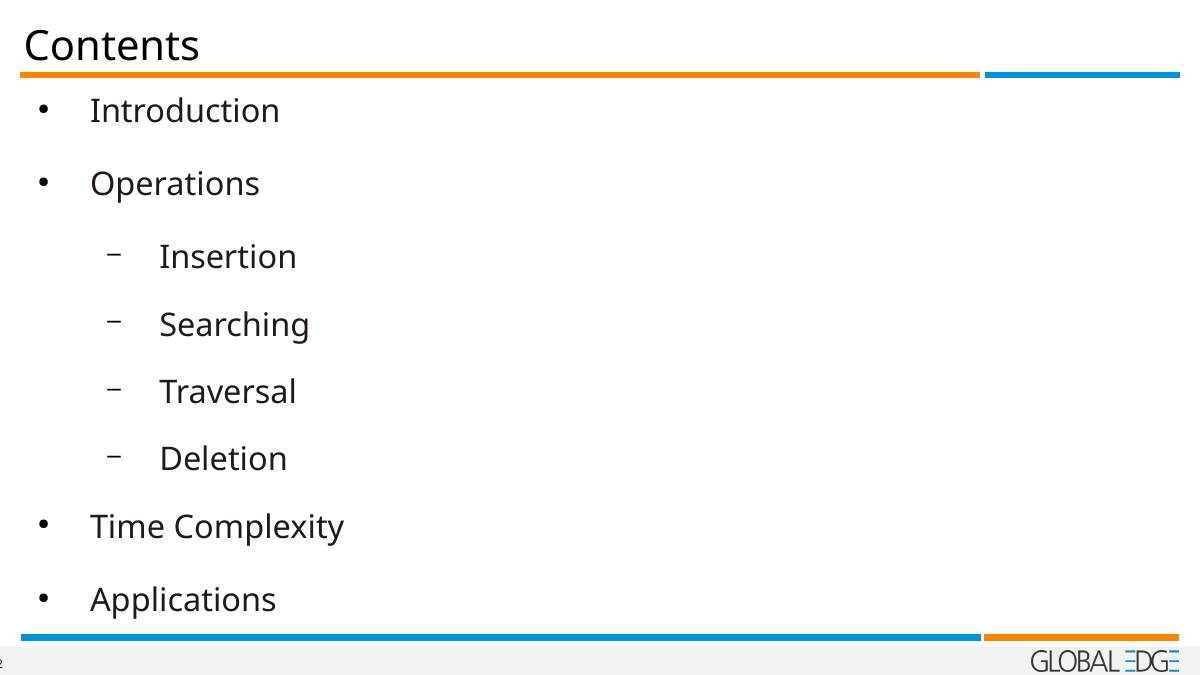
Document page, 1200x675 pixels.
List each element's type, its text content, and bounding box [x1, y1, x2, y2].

picture [1031, 650, 1179, 672]
list Introduction Operations Insertion Searching Traversal Deletion Time Complexity Applications [20, 87, 1179, 628]
title Contents [23, 17, 1099, 71]
